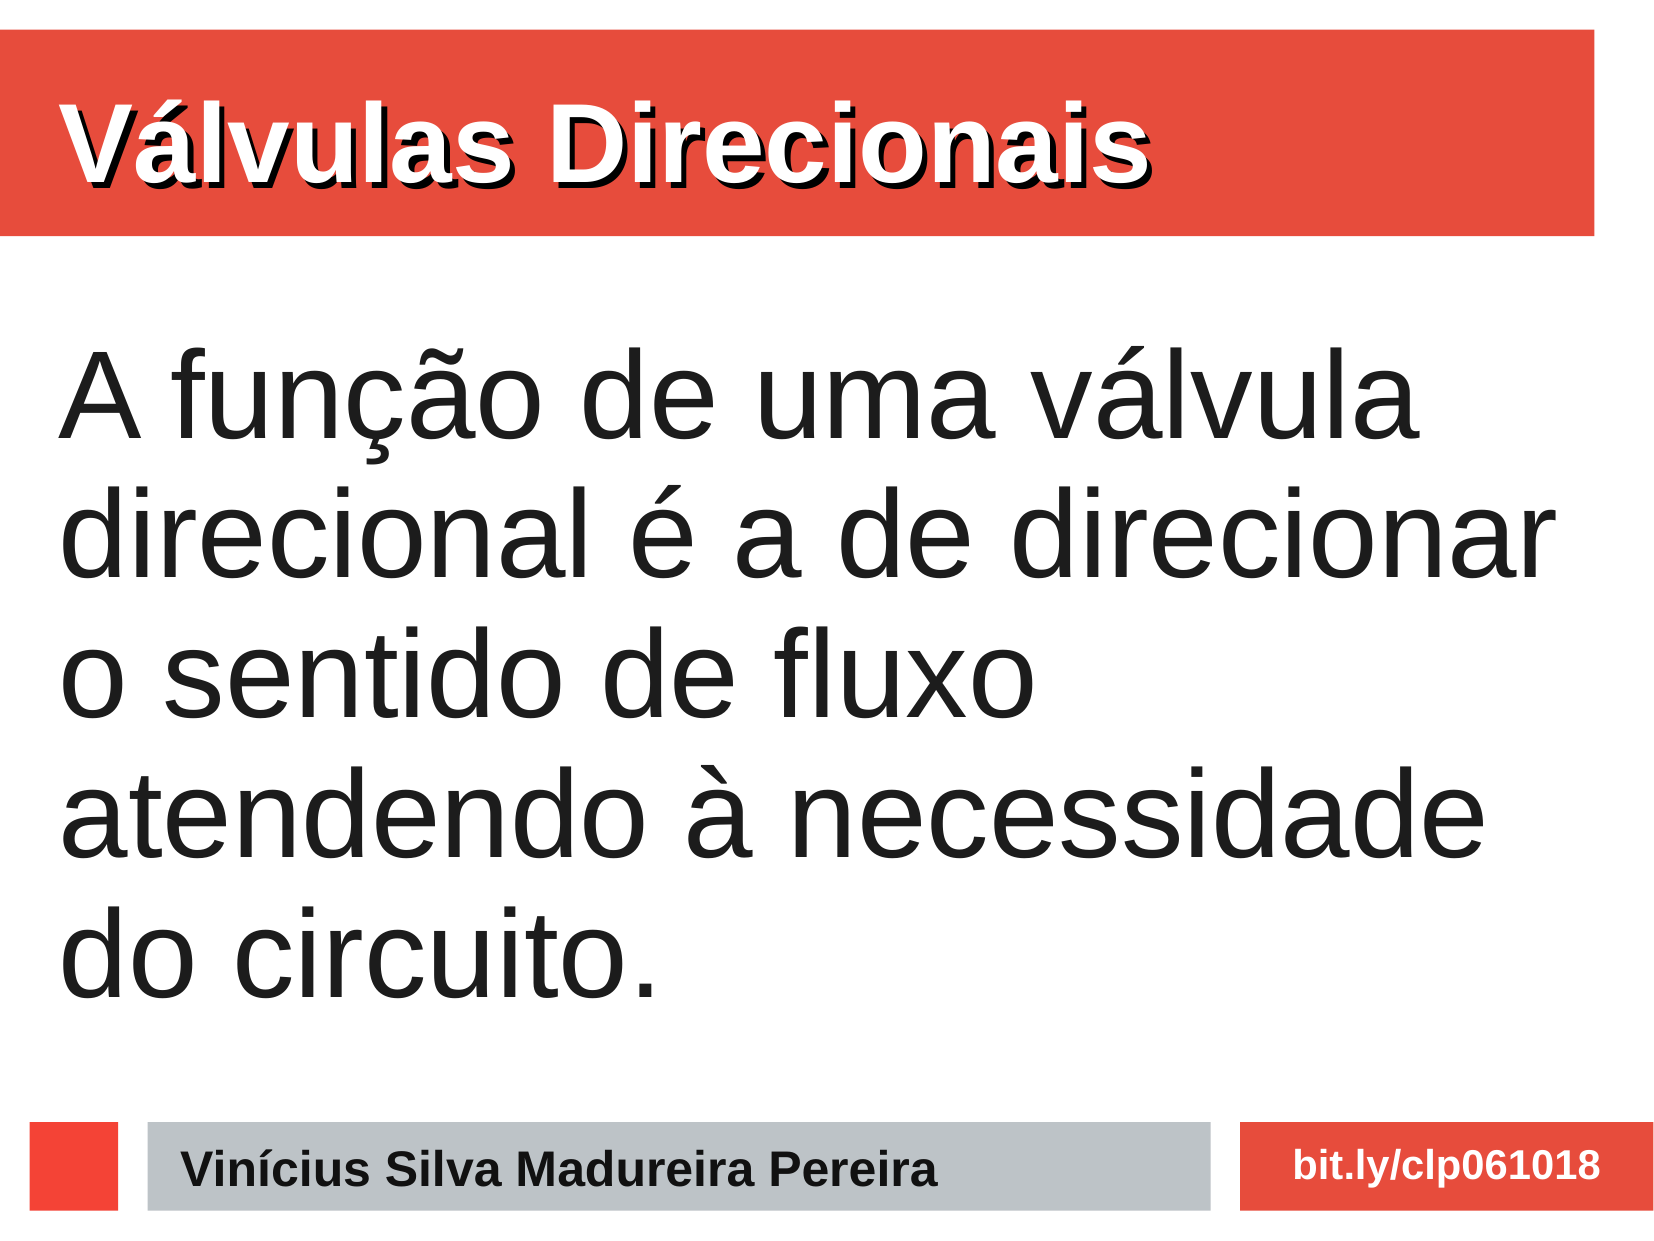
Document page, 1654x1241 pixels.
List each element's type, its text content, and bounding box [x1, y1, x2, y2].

text_box bit.ly/clp061018 [1228, 1133, 1654, 1205]
text_box Vinícius Silva Madureira Pereira [165, 1133, 1170, 1205]
list A função de uma válvula direcional é a de direcionar o sentido de fluxo atendendo à necessidade do circuito. [59, 324, 1565, 1093]
title Válvulas Direcionais [59, 59, 1595, 207]
